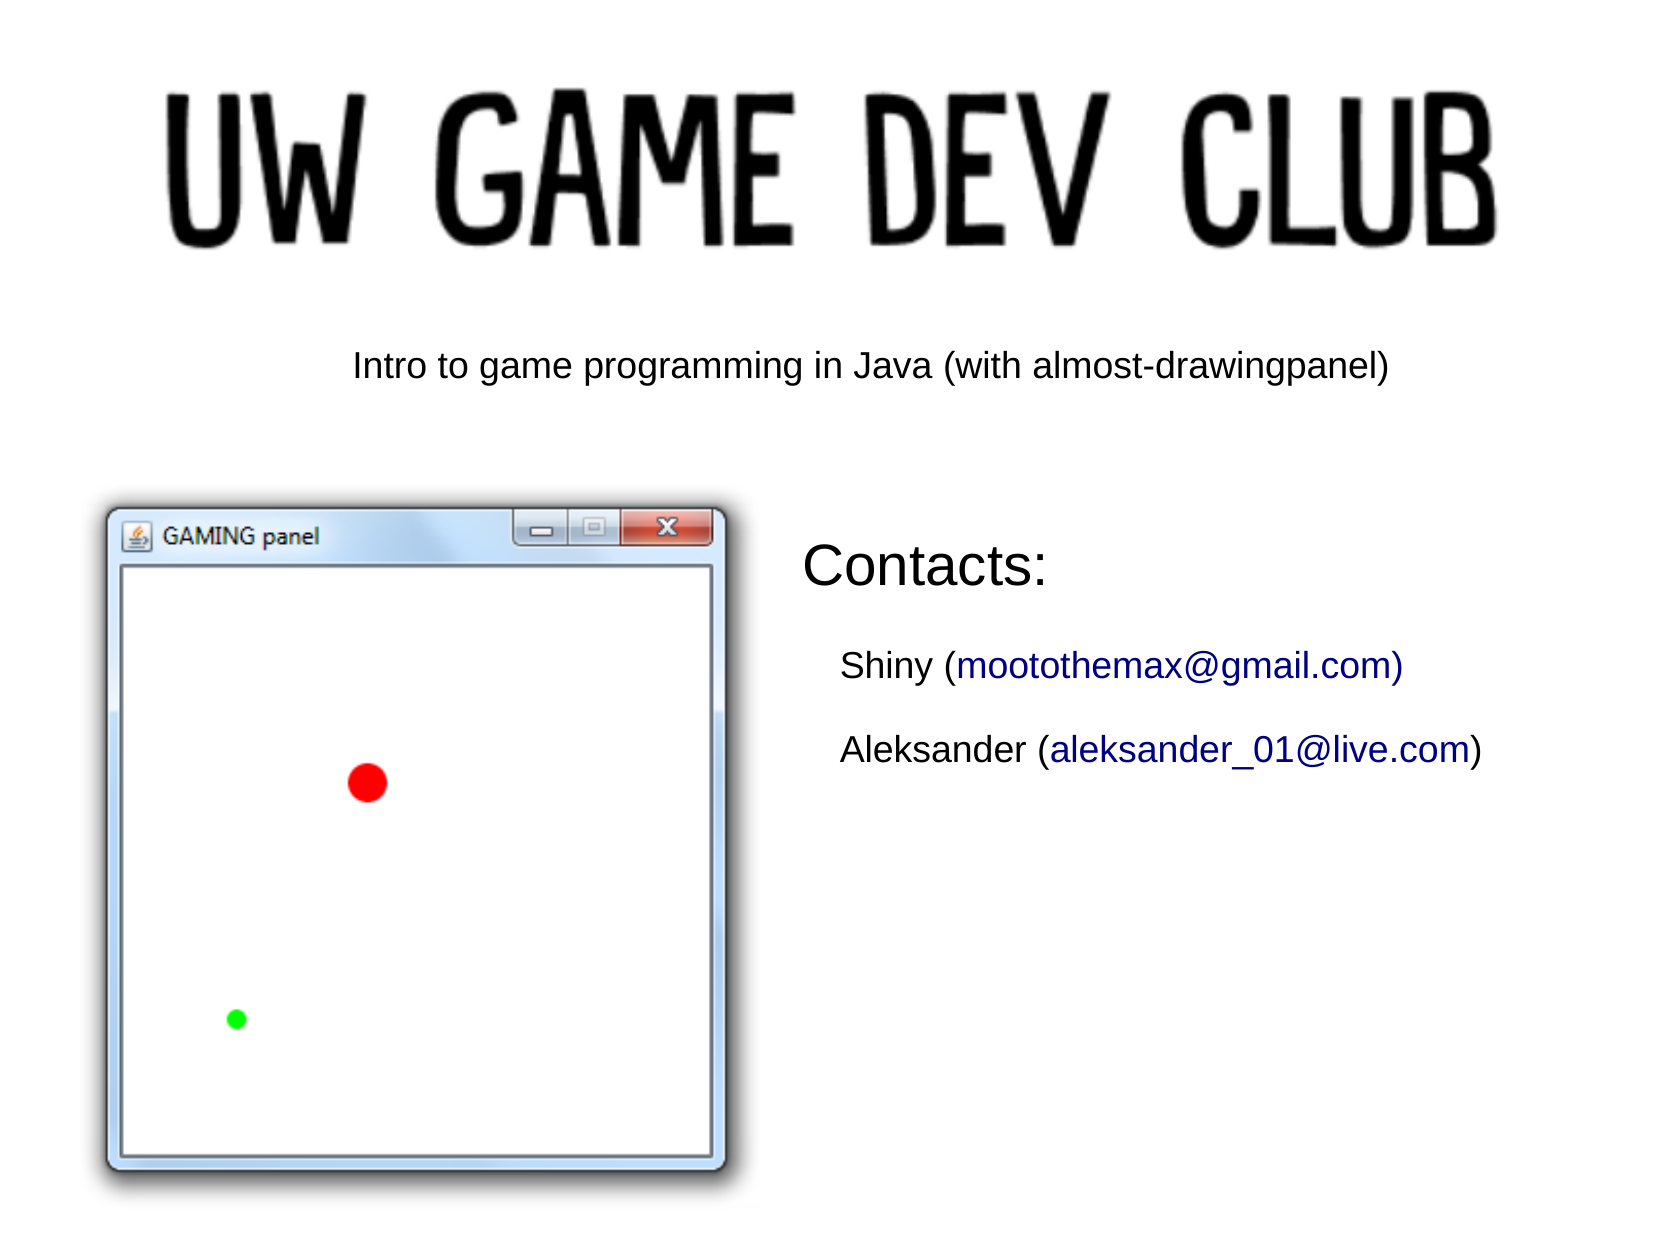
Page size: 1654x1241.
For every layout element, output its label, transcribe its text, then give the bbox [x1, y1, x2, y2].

text_box Contacts: [787, 525, 1654, 605]
picture [150, 76, 1538, 263]
picture [34, 449, 788, 1229]
text_box Shiny (mootothemax@gmail.com) Aleksander (aleksander_01@live.com) [825, 637, 1654, 779]
text_box Intro to game programming in Java (with almost-drawingpanel) [337, 337, 1538, 395]
